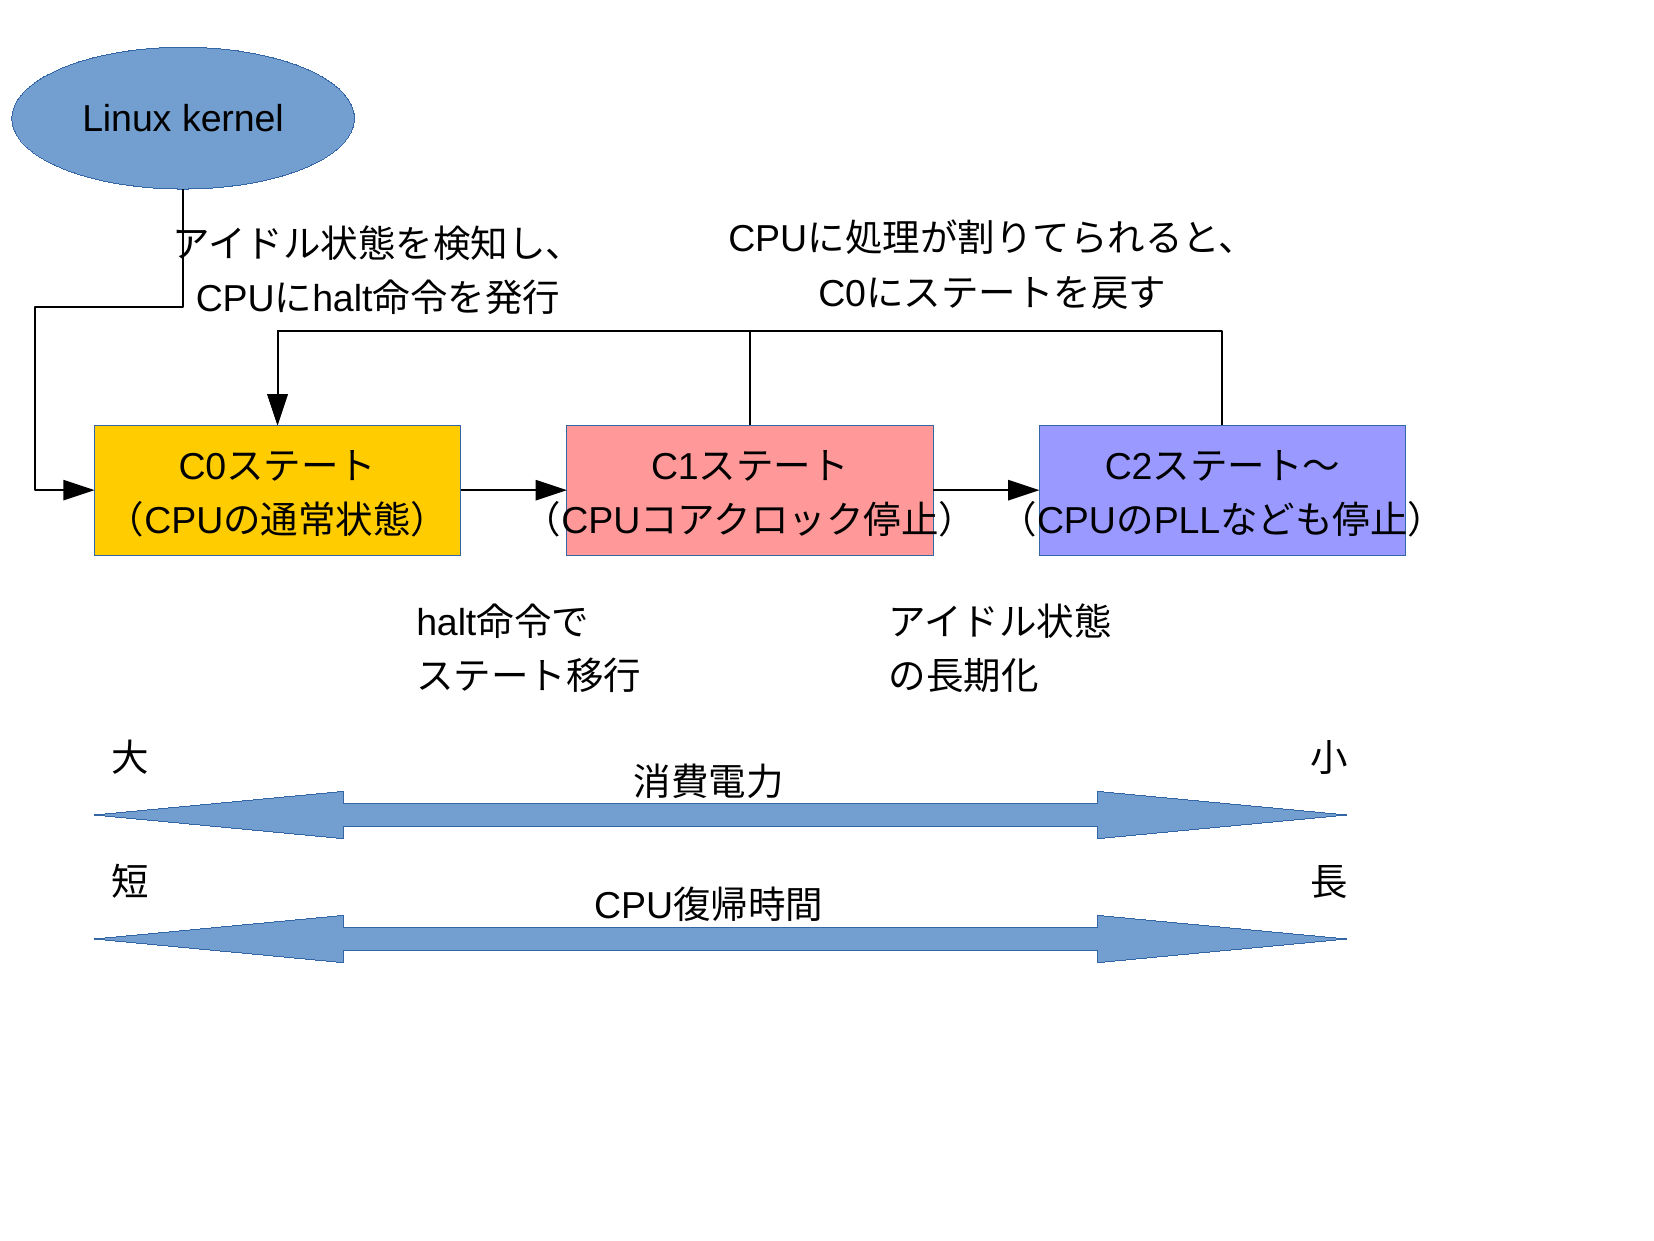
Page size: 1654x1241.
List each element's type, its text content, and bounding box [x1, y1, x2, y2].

text_box アイドル状態を検知し、 CPUにhalt命令を発行 [70, 206, 686, 343]
text_box [1016, 915, 1347, 963]
text_box Linux kernel [11, 47, 355, 190]
text_box 大 [94, 720, 166, 780]
text_box 短 [94, 844, 166, 904]
text_box 消費電力 [401, 744, 1016, 868]
text_box [1016, 791, 1347, 839]
text_box [94, 915, 401, 963]
text_box アイドル状態の長期化 [874, 584, 1134, 721]
text_box CPUに処理が割りてられると、 C0にステートを戻す [685, 200, 1300, 338]
text_box [94, 791, 401, 839]
text_box 長 [1293, 844, 1365, 904]
text_box 小 [1293, 720, 1365, 780]
text_box C1ステート （CPUコアクロック停止） [566, 425, 934, 556]
text_box halt命令で ステート移行 [401, 584, 662, 721]
text_box CPU復帰時間 [401, 868, 1016, 1005]
text_box C2ステート〜 （CPUのPLLなども停止） [1039, 425, 1406, 556]
text_box C0ステート （CPUの通常状態） [94, 425, 461, 556]
